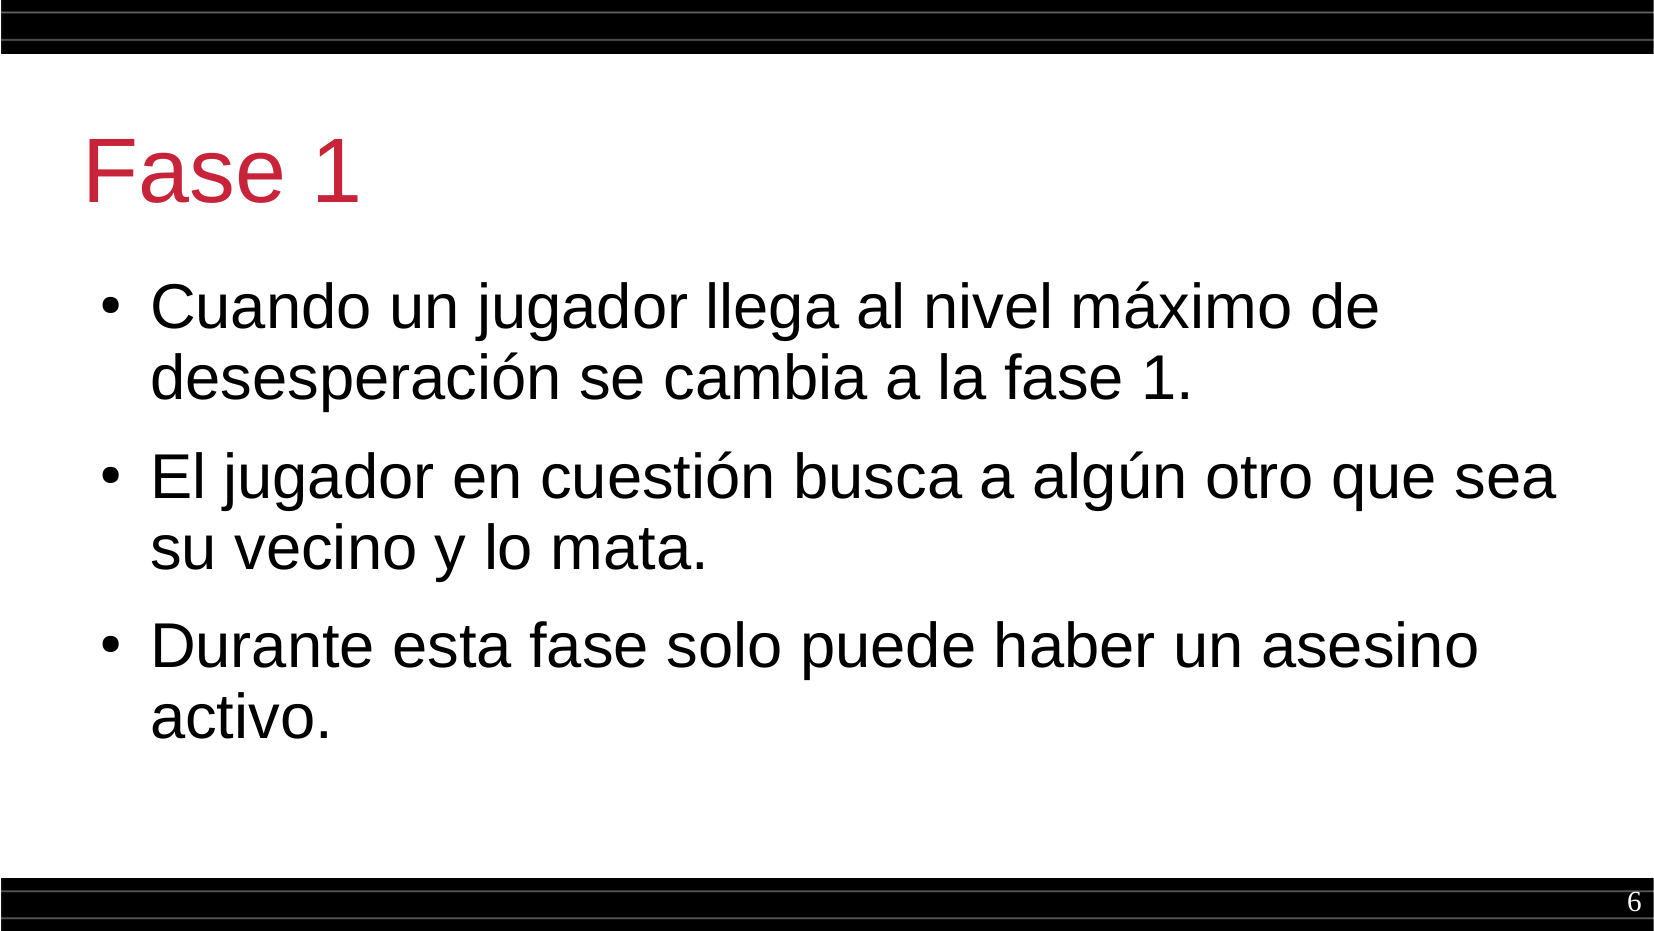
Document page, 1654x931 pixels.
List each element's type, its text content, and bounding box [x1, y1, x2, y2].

picture [1, 878, 1654, 931]
picture [1, 0, 1654, 54]
list Cuando un jugador llega al nivel máximo de desesperación se cambia a la fase 1. El jugador en cuestión busca a algún otro que sea su vecino y lo mata. Durante esta fase solo puede haber un asesino activo. [82, 271, 1571, 758]
title Fase 1 [82, 92, 1571, 249]
